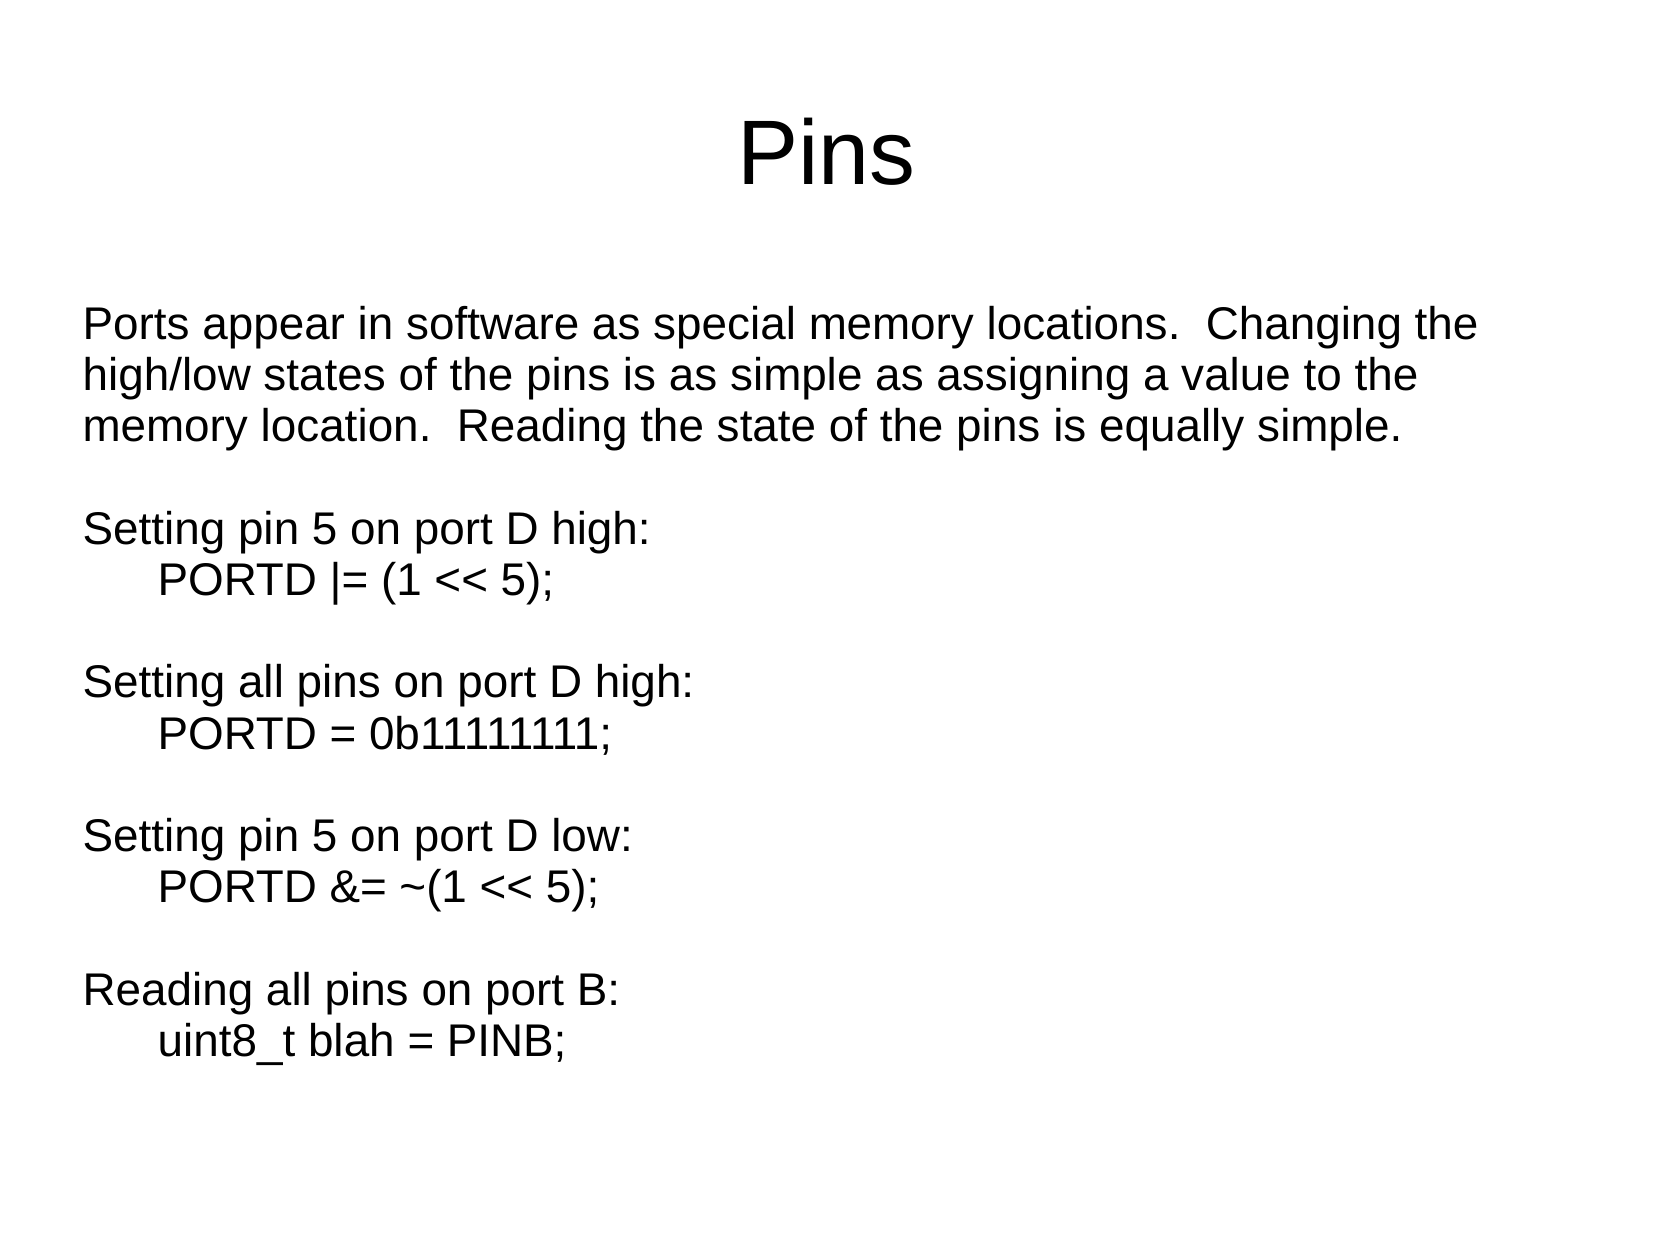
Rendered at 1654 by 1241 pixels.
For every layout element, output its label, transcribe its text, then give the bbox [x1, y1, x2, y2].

title Pins [82, 49, 1571, 257]
subtitle Ports appear in software as special memory locations. Changing the high/low states of the pins is as simple as assigning a value to the memory location. Reading the state of the pins is equally simple. Setting pin 5 on port D high: PORTD |= (1 << 5); Setting all pins on port D high: PORTD = 0b11111111; Setting pin 5 on port D low: PORTD &= ~(1 << 5); Reading all pins on port B: uint8_t blah = PINB; [82, 297, 1571, 1118]
